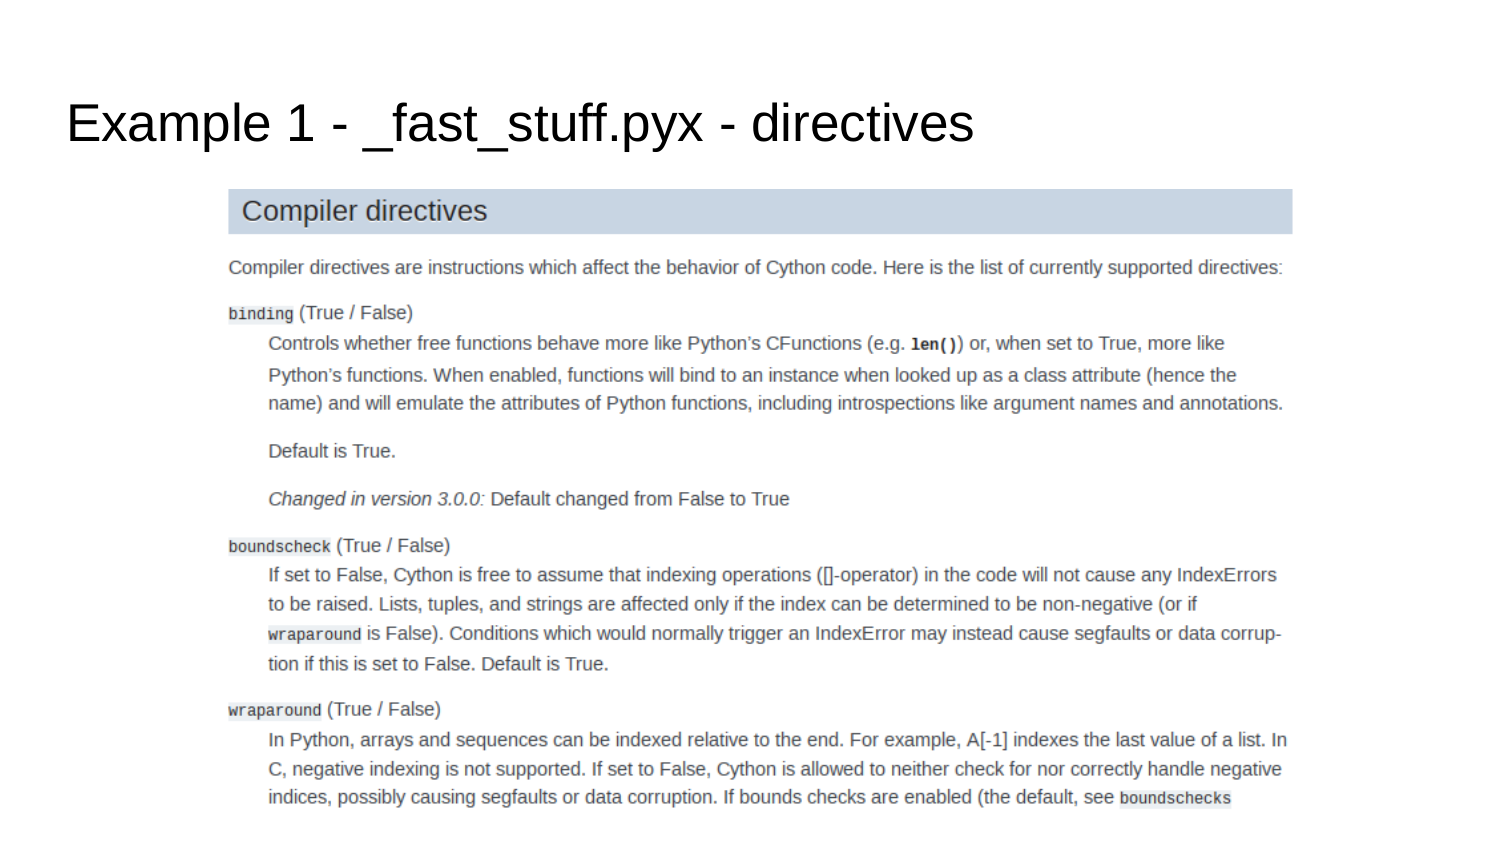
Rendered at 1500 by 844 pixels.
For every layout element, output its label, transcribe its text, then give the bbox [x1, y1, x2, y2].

picture [194, 189, 1306, 817]
title Example 1 - _fast_stuff.pyx - directives [51, 72, 1449, 167]
